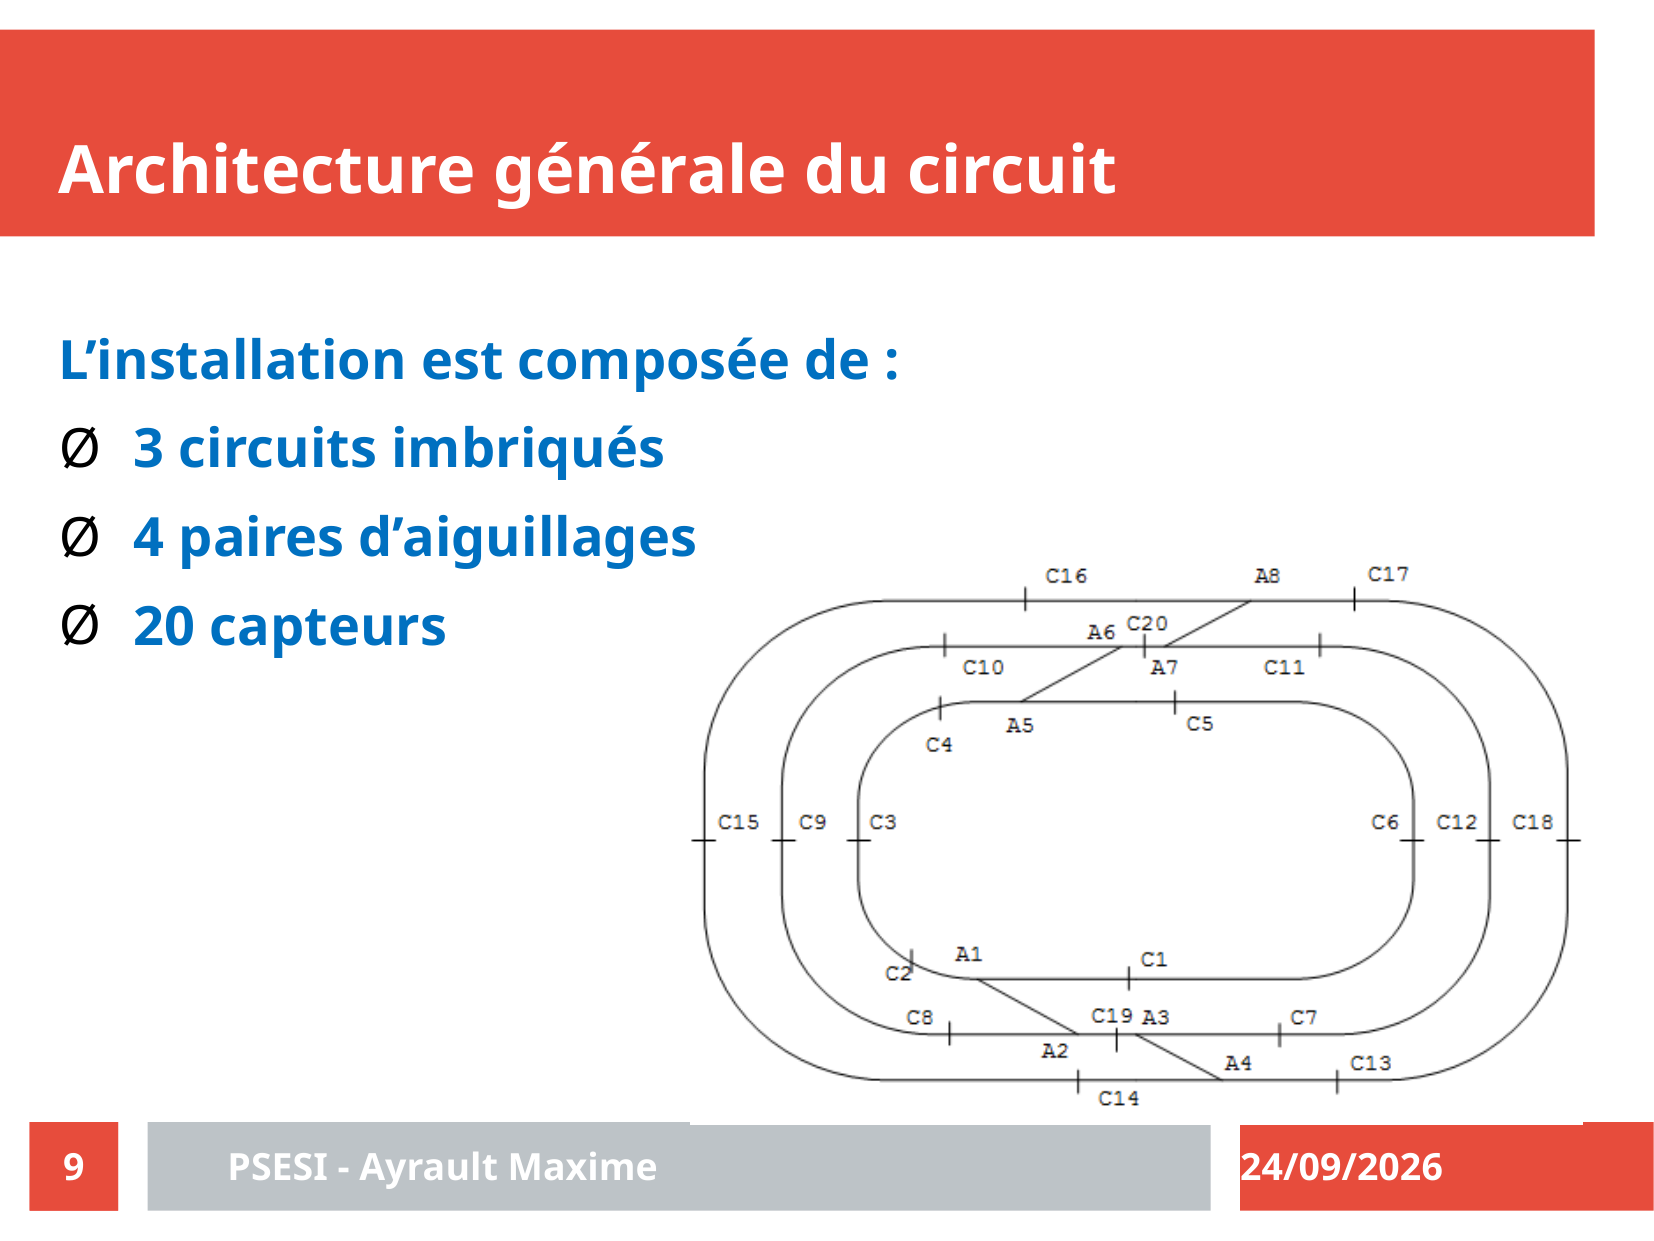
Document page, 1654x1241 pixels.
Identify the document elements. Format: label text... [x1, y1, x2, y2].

list L’installation est composée de : 3 circuits imbriqués 4 paires d’aiguillages 20 capteurs [59, 324, 1565, 1093]
title Architecture générale du circuit [59, 59, 1595, 207]
picture [690, 555, 1583, 1125]
text_box 2017/3/6 [1240, 1122, 1625, 1211]
text_box [29, 1122, 119, 1211]
text_box PSESI - Ayrault Maxime [177, 1122, 709, 1211]
